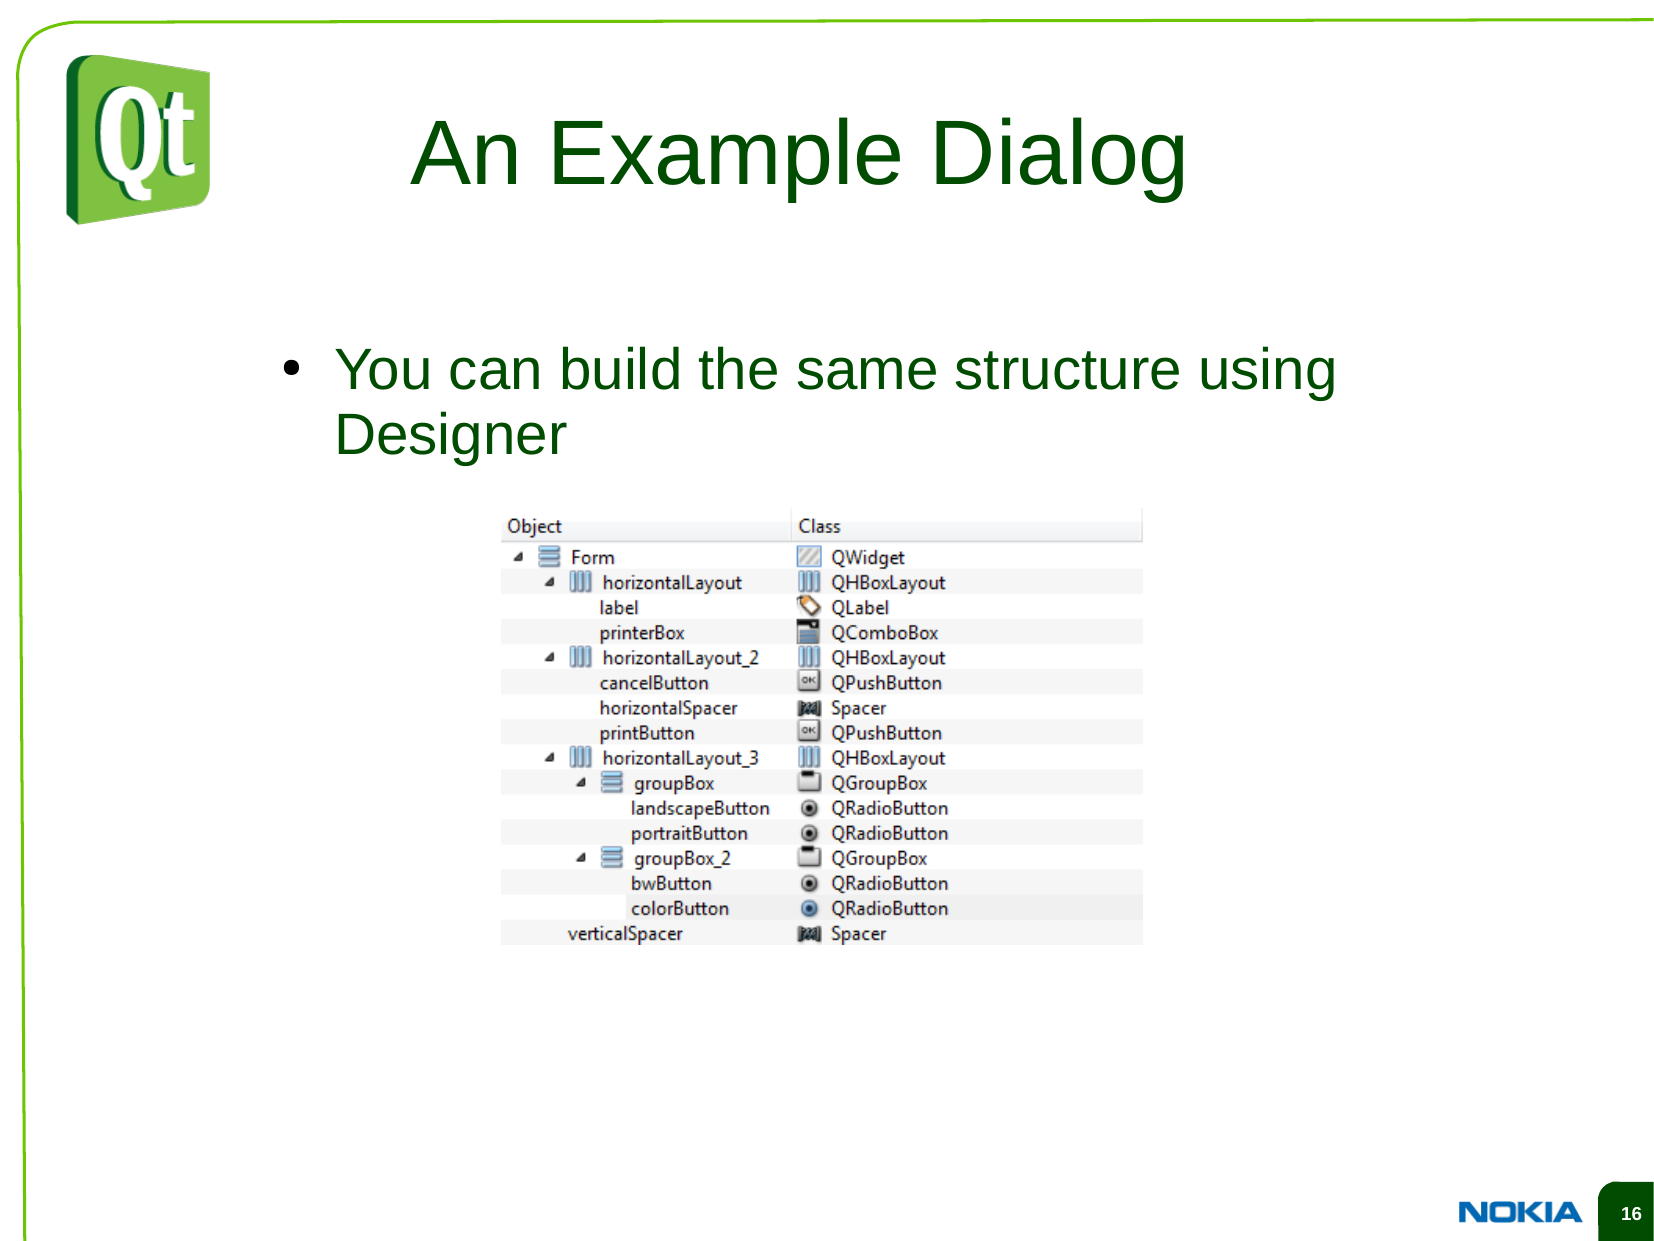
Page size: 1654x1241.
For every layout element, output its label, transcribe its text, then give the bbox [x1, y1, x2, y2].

picture [1459, 1201, 1583, 1223]
picture [501, 508, 1143, 945]
title An Example Dialog [263, 49, 1339, 257]
list You can build the same structure using Designer [263, 336, 1582, 1156]
picture [66, 55, 210, 225]
